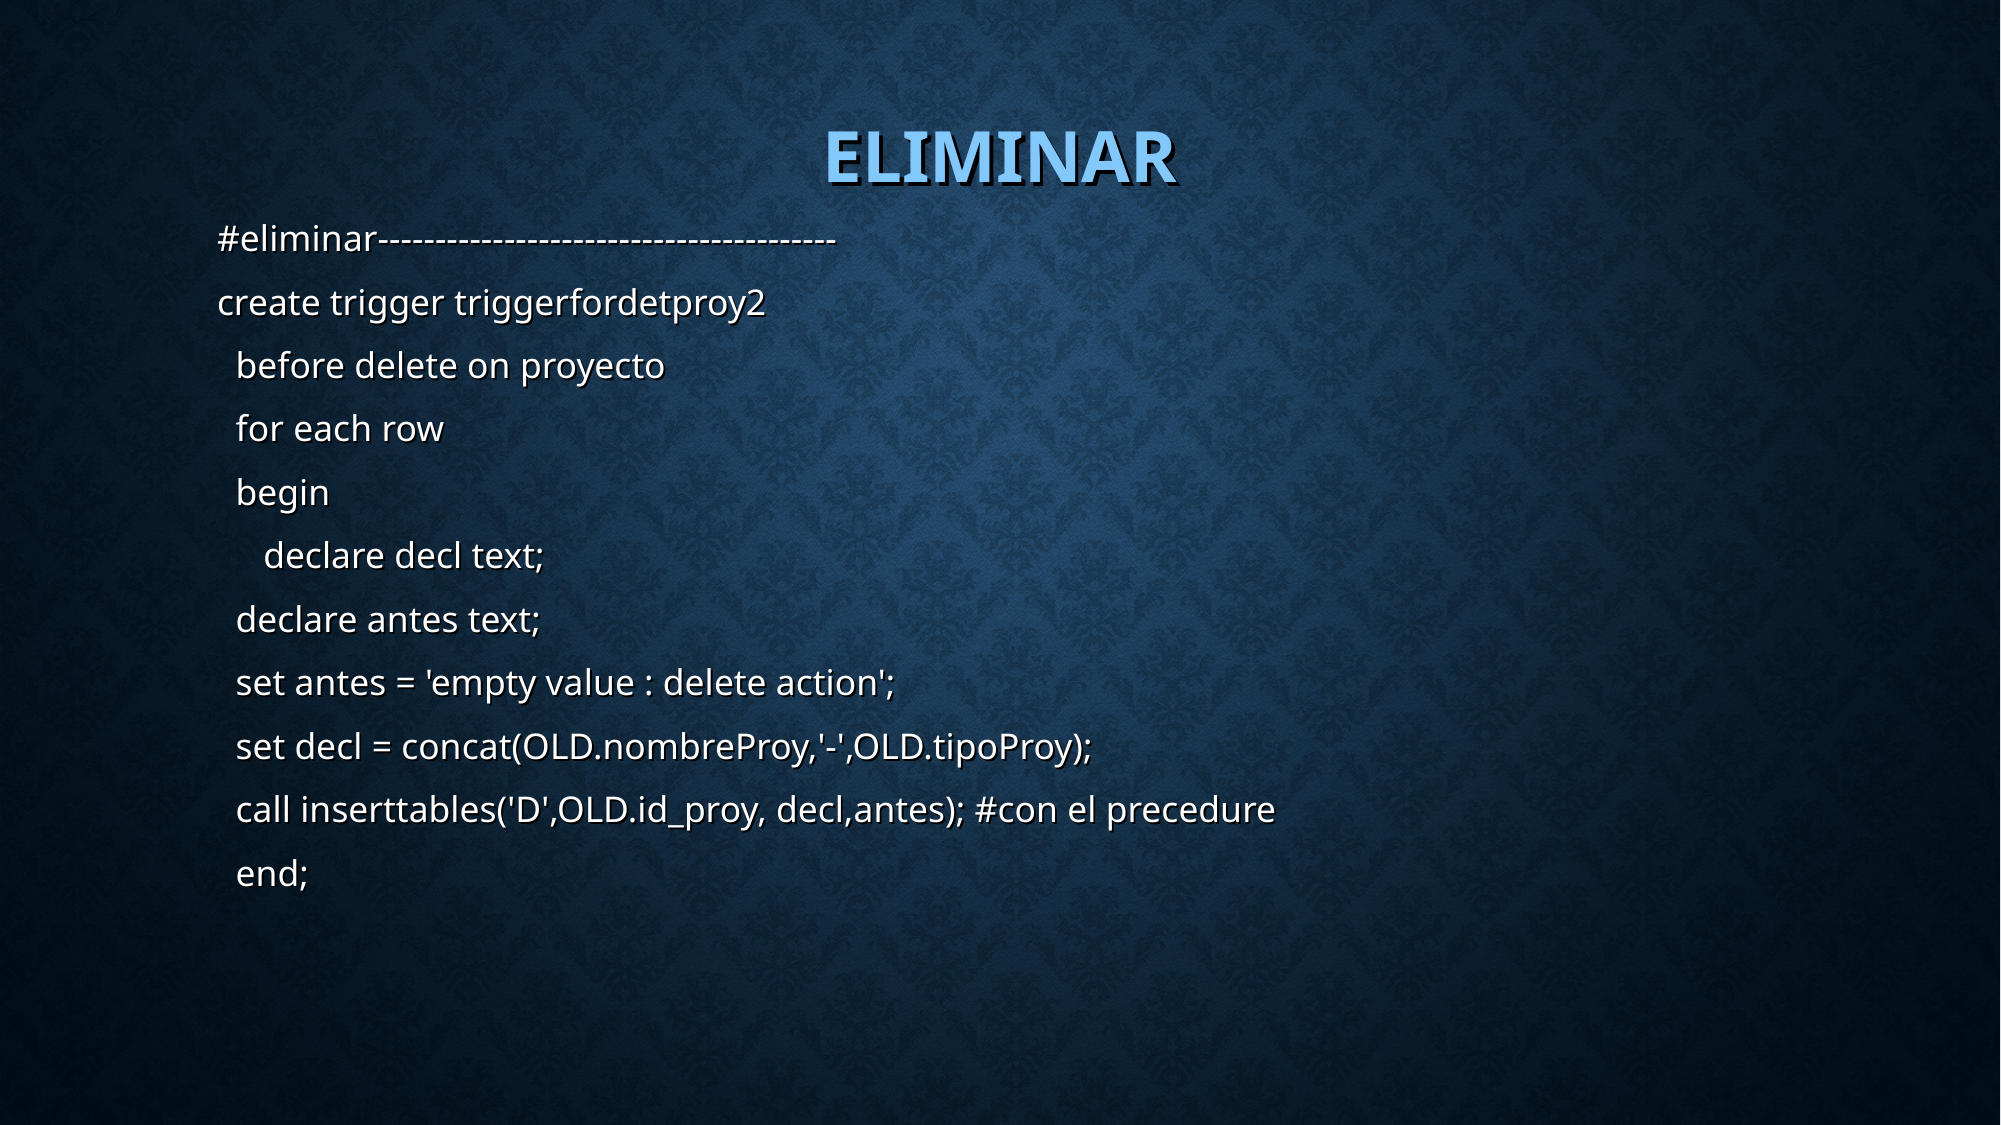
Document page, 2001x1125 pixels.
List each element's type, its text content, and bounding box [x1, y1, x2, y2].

title ELIMINAR [150, 71, 1850, 248]
list #eliminar---------------------------------------- create trigger triggerfordetproy2 before delete on proyecto for each row begin declare decl text; declare antes text; set antes = 'empty value : delete action'; set decl = concat(OLD.nombreProy,'-',OLD.tipoProy); call inserttables('D',OLD.id_proy, decl,antes); #con el precedure end; [202, 208, 1879, 923]
